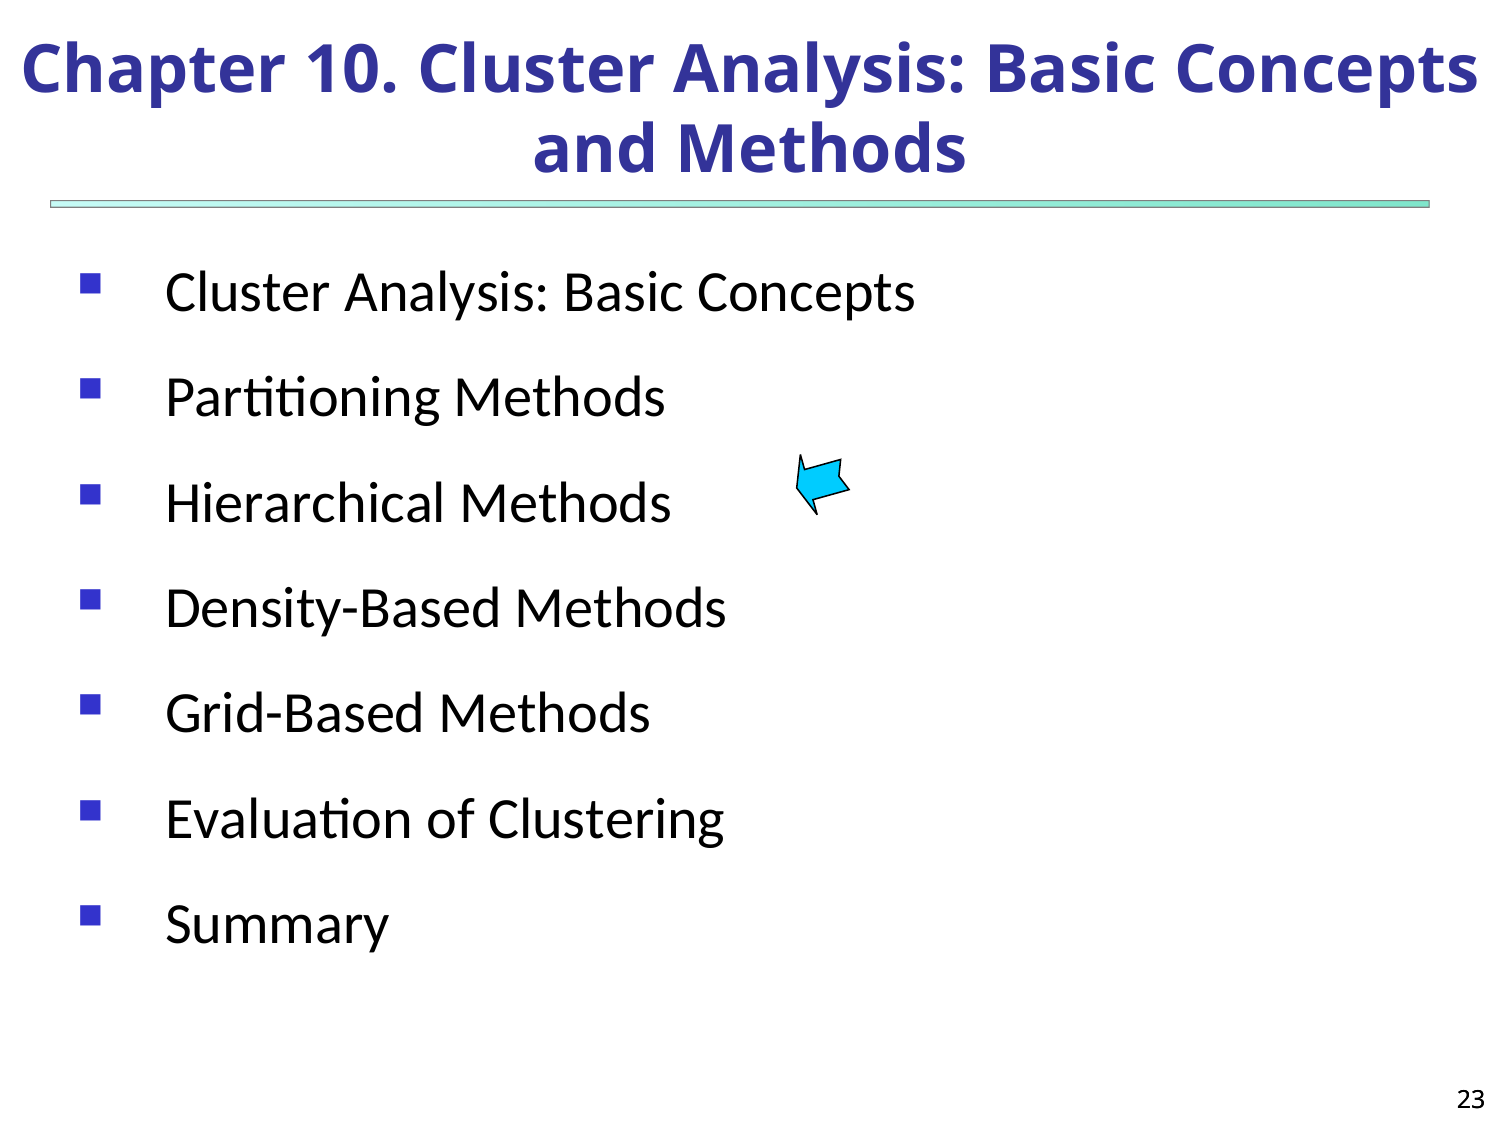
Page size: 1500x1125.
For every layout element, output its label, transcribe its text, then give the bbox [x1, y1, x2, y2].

text_box 18 [1187, 1062, 1500, 1125]
text_box [796, 454, 850, 515]
list Cluster Analysis: Basic Concepts Partitioning Methods Hierarchical Methods Density-Based Methods Grid-Based Methods Evaluation of Clustering Summary [62, 224, 1412, 1075]
title Chapter 10. Cluster Analysis: Basic Concepts and Methods [0, 18, 1500, 194]
